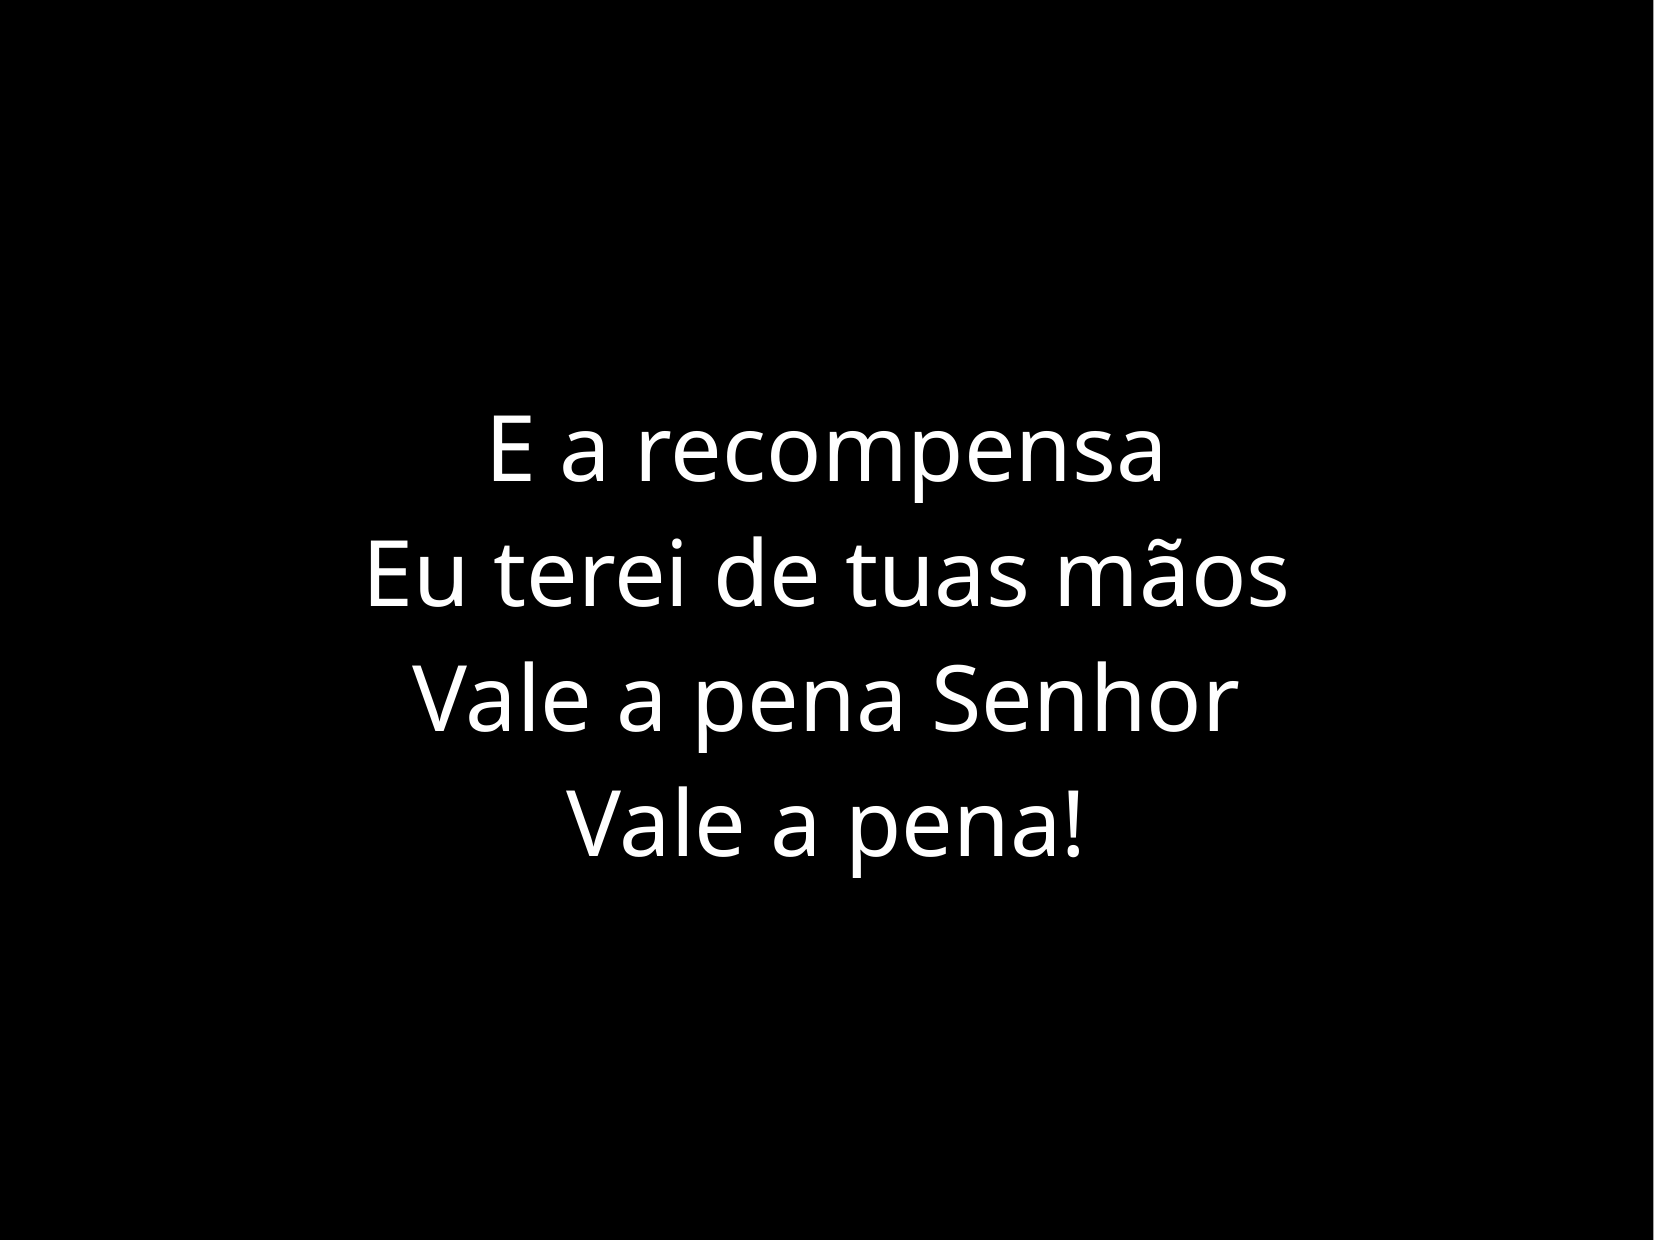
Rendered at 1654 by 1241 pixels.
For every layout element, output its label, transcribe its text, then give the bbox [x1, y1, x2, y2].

title E a recompensa Eu terei de tuas mãos Vale a pena Senhor Vale a pena! [82, 49, 1571, 1217]
